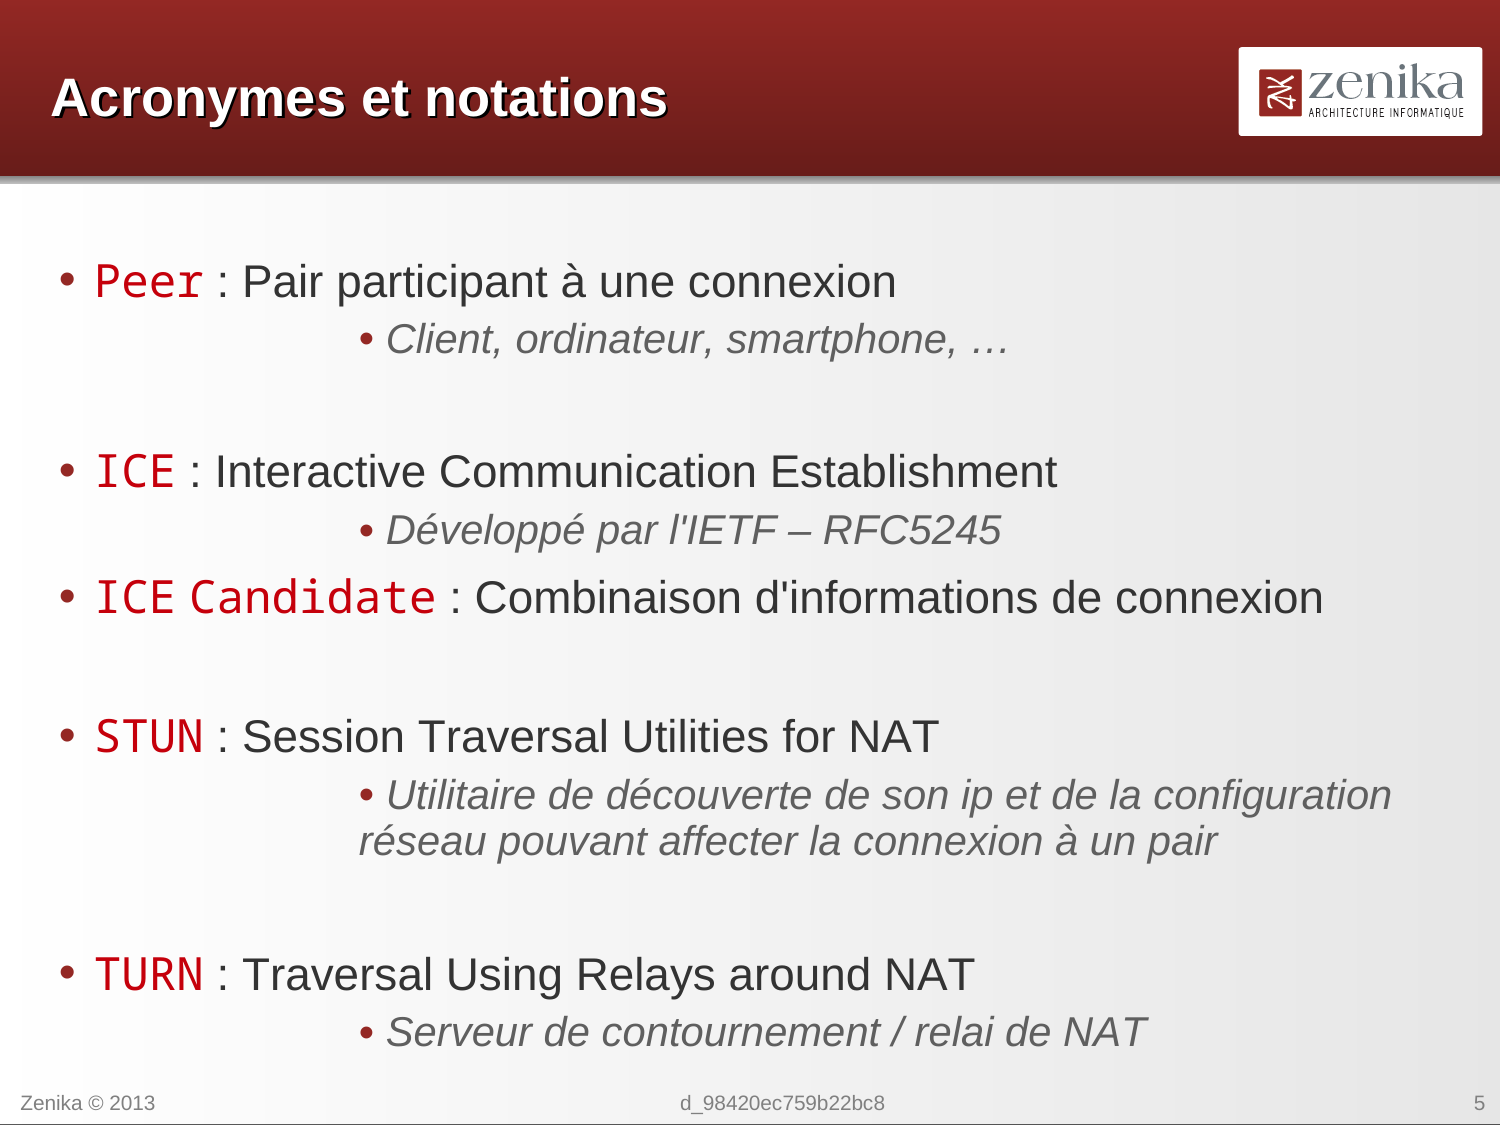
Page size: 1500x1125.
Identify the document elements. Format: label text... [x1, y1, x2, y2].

picture [1257, 58, 1464, 125]
list Peer : Pair participant à une connexion Client, ordinateur, smartphone, … ICE : Interactive Communication Establishment Développé par l'IETF – RFC5245 ICE Candidate : Combinaison d'informations de connexion STUN : Session Traversal Utilities for NAT Utilitaire de découverte de son ip et de la configuration réseau pouvant affecter la connexion à un pair TURN : Traversal Using Relays around NAT Serveur de contournement / relai de NAT [59, 248, 1444, 1077]
title Acronymes et notations [50, 15, 1206, 180]
